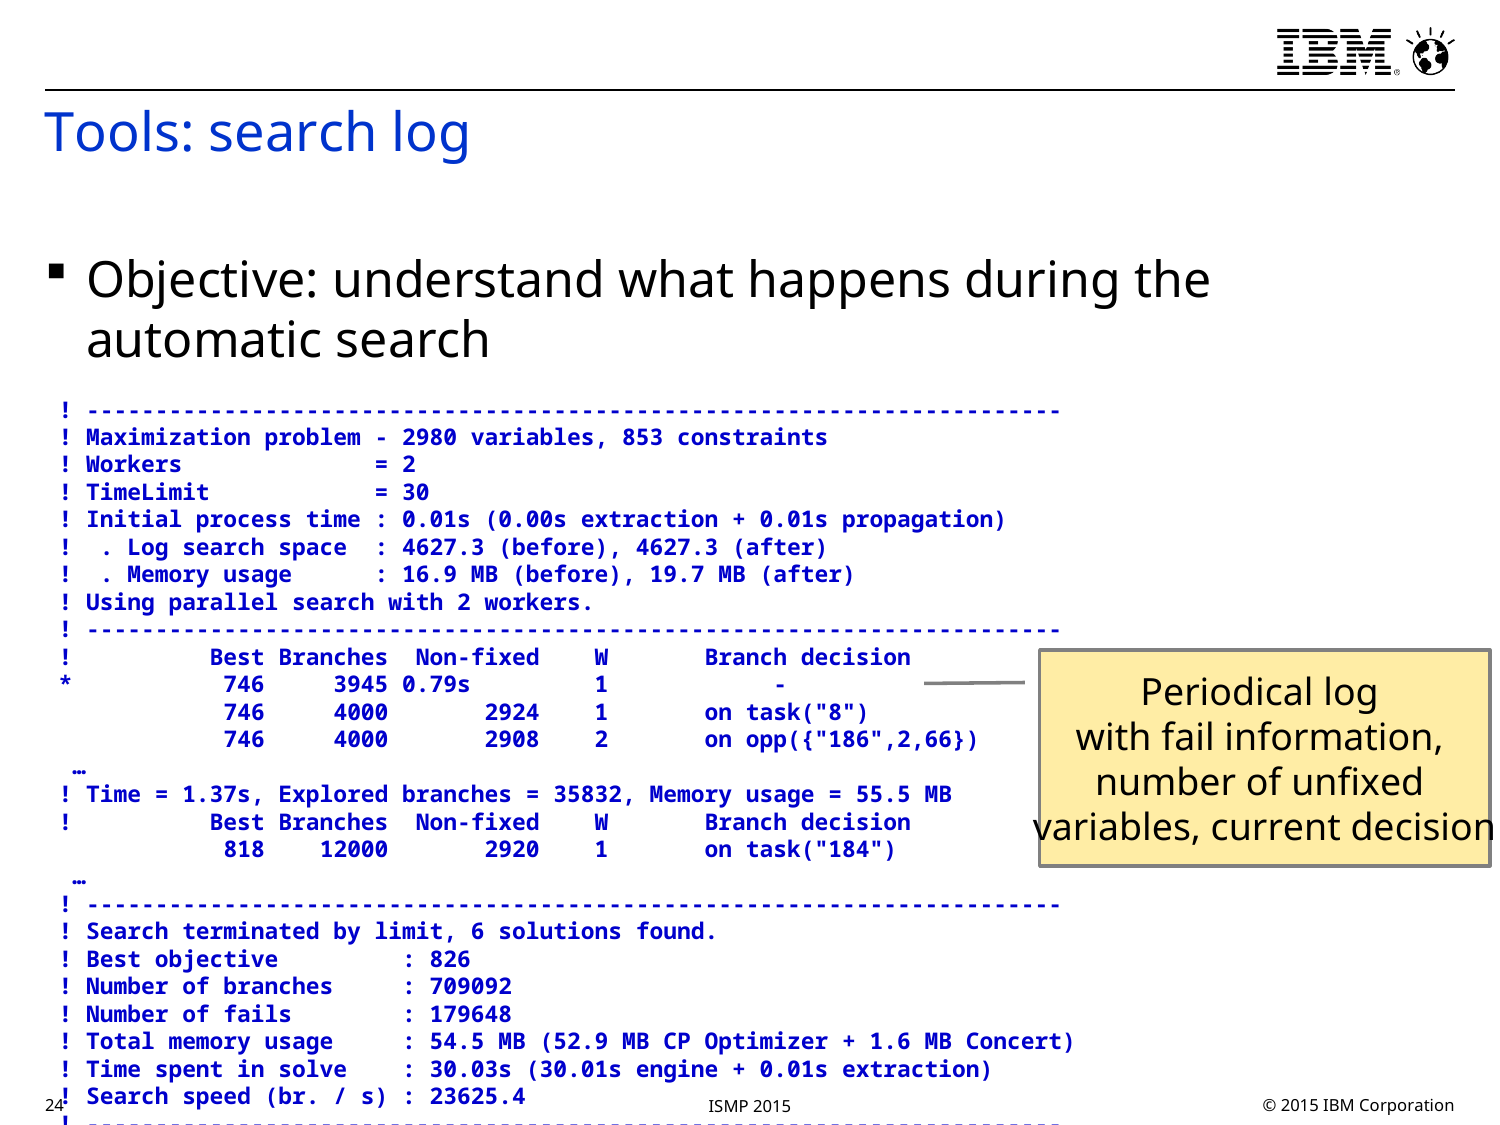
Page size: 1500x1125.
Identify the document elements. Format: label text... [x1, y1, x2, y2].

text_box Periodical log with fail information, number of unfixed variables, current decision [1040, 650, 1490, 866]
title Tools: search log [29, 97, 1455, 203]
list Objective: understand what happens during the automatic search ! ----------------------------------------------------------------------- ! Maximization problem - 2980 variables, 853 constraints ! Workers = 2 ! TimeLimit = 30 ! Initial process time : 0.01s (0.00s extraction + 0.01s propagation) ! . Log search space : 4627.3 (before), 4627.3 (after) ! . Memory usage : 16.9 MB (before), 19.7 MB (after) ! Using parallel search with 2 workers. ! ----------------------------------------------------------------------- ! Best Branches Non-fixed W Branch decision * 746 3945 0.79s 1 - 746 4000 2924 1 on task("8") 746 4000 2908 2 on opp({"186",2,66}) … ! Time = 1.37s, Explored branches = 35832, Memory usage = 55.5 MB ! Best Branches Non-fixed W Branch decision 818 12000 2920 1 on task("184") … ! ----------------------------------------------------------------------- ! Search terminated by limit, 6 solutions found. ! Best objective : 826 ! Number of branches : 709092 ! Number of fails : 179648 ! Total memory usage : 54.5 MB (52.9 MB CP Optimizer + 1.6 MB Concert) ! Time spent in solve : 30.03s (30.01s engine + 0.01s extraction) ! Search speed (br. / s) : 23625.4 ! ----------------------------------------------------------------------- [29, 239, 1455, 1085]
picture [1260, 10, 1468, 90]
